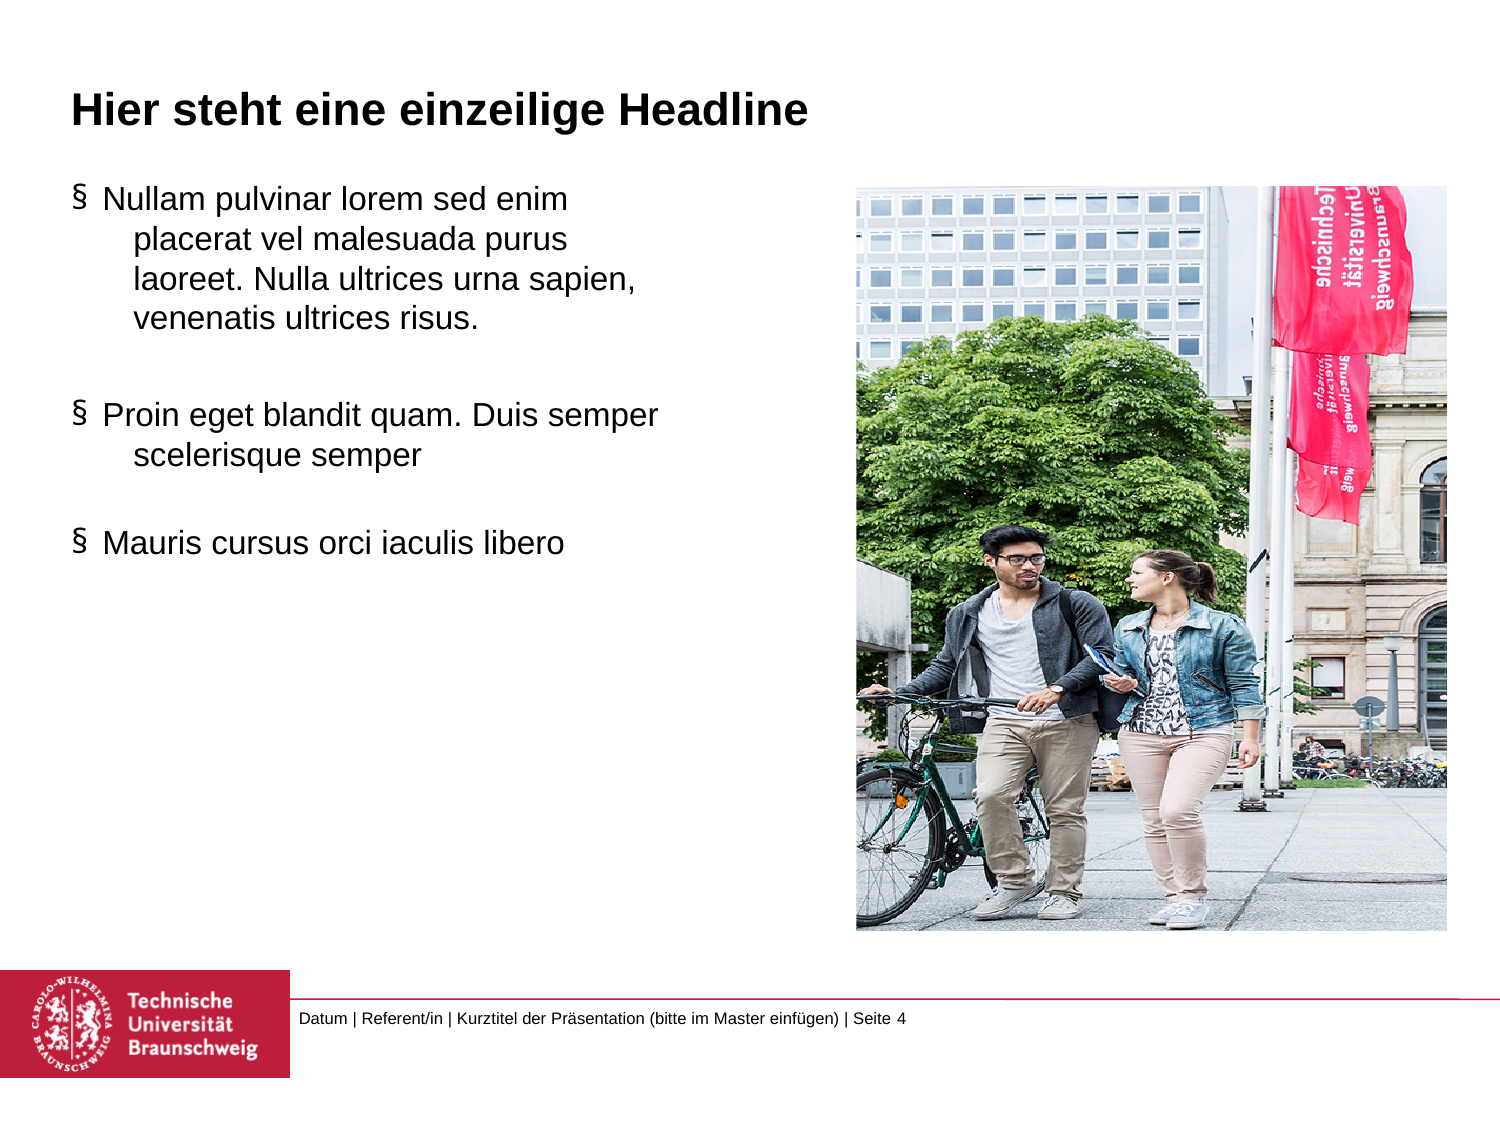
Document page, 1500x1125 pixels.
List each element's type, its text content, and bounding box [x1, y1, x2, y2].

list Nullam pulvinar lorem sed enim placerat vel malesuada purus laoreet. Nulla ultrices urna sapien, venenatis ultrices risus. Proin eget blandit quam. Duis semper scelerisque semper Mauris cursus orci iaculis libero [70, 177, 662, 960]
picture [856, 186, 1447, 931]
title Hier steht eine einzeilige Headline [70, 18, 1445, 135]
